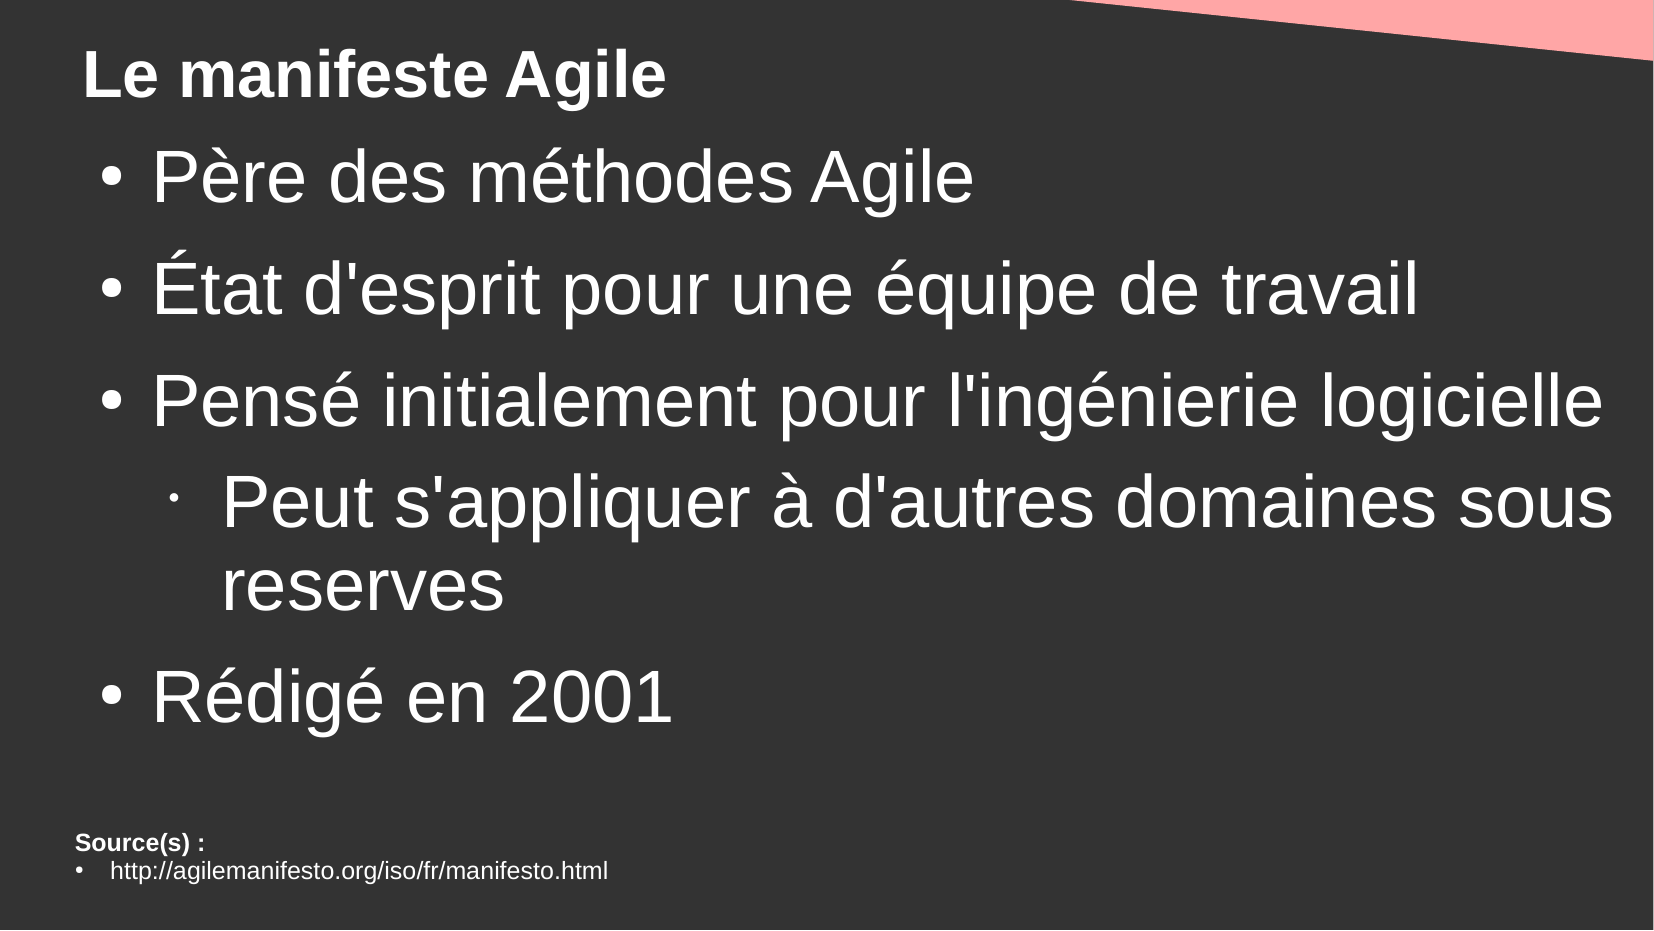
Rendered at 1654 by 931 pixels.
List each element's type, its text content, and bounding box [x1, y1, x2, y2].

text_box Source(s) : http://agilemanifesto.org/iso/fr/manifesto.html [59, 821, 1546, 920]
list Père des méthodes Agile État d'esprit pour une équipe de travail Pensé initialement pour l'ingénierie logicielle Peut s'appliquer à d'autres domaines sous reserves Rédigé en 2001 [80, 135, 1620, 822]
title Le manifeste Agile [82, 37, 1571, 122]
text_box [1069, 0, 1654, 61]
